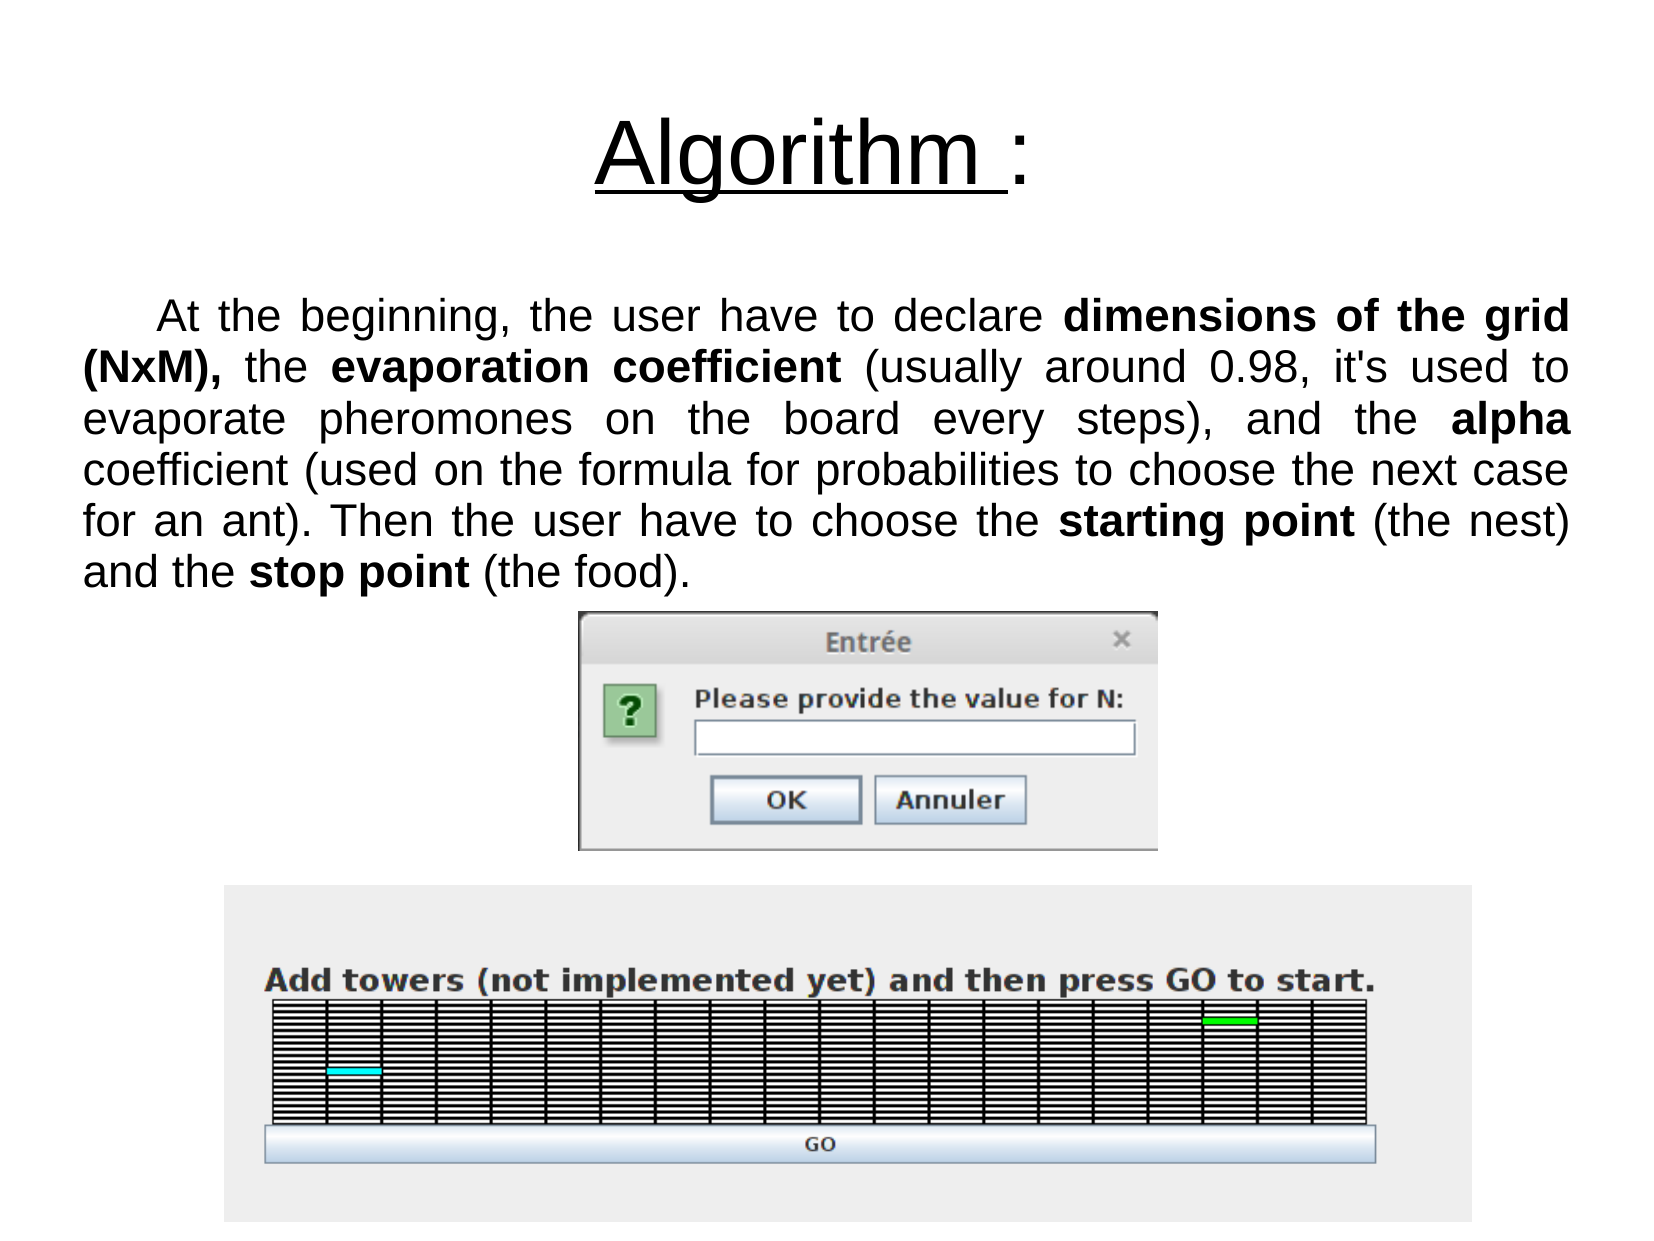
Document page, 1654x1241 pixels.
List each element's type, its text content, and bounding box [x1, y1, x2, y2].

picture [224, 885, 1472, 1222]
picture [578, 611, 1158, 851]
title Algorithm : [82, 49, 1571, 257]
subtitle At the beginning, the user have to declare dimensions of the grid (NxM), the evaporation coefficient (usually around 0.98, it's used to evaporate pheromones on the board every steps), and the alpha coefficient (used on the formula for probabilities to choose the next case for an ant). Then the user have to choose the starting point (the nest) and the stop point (the food). [82, 290, 1571, 1010]
